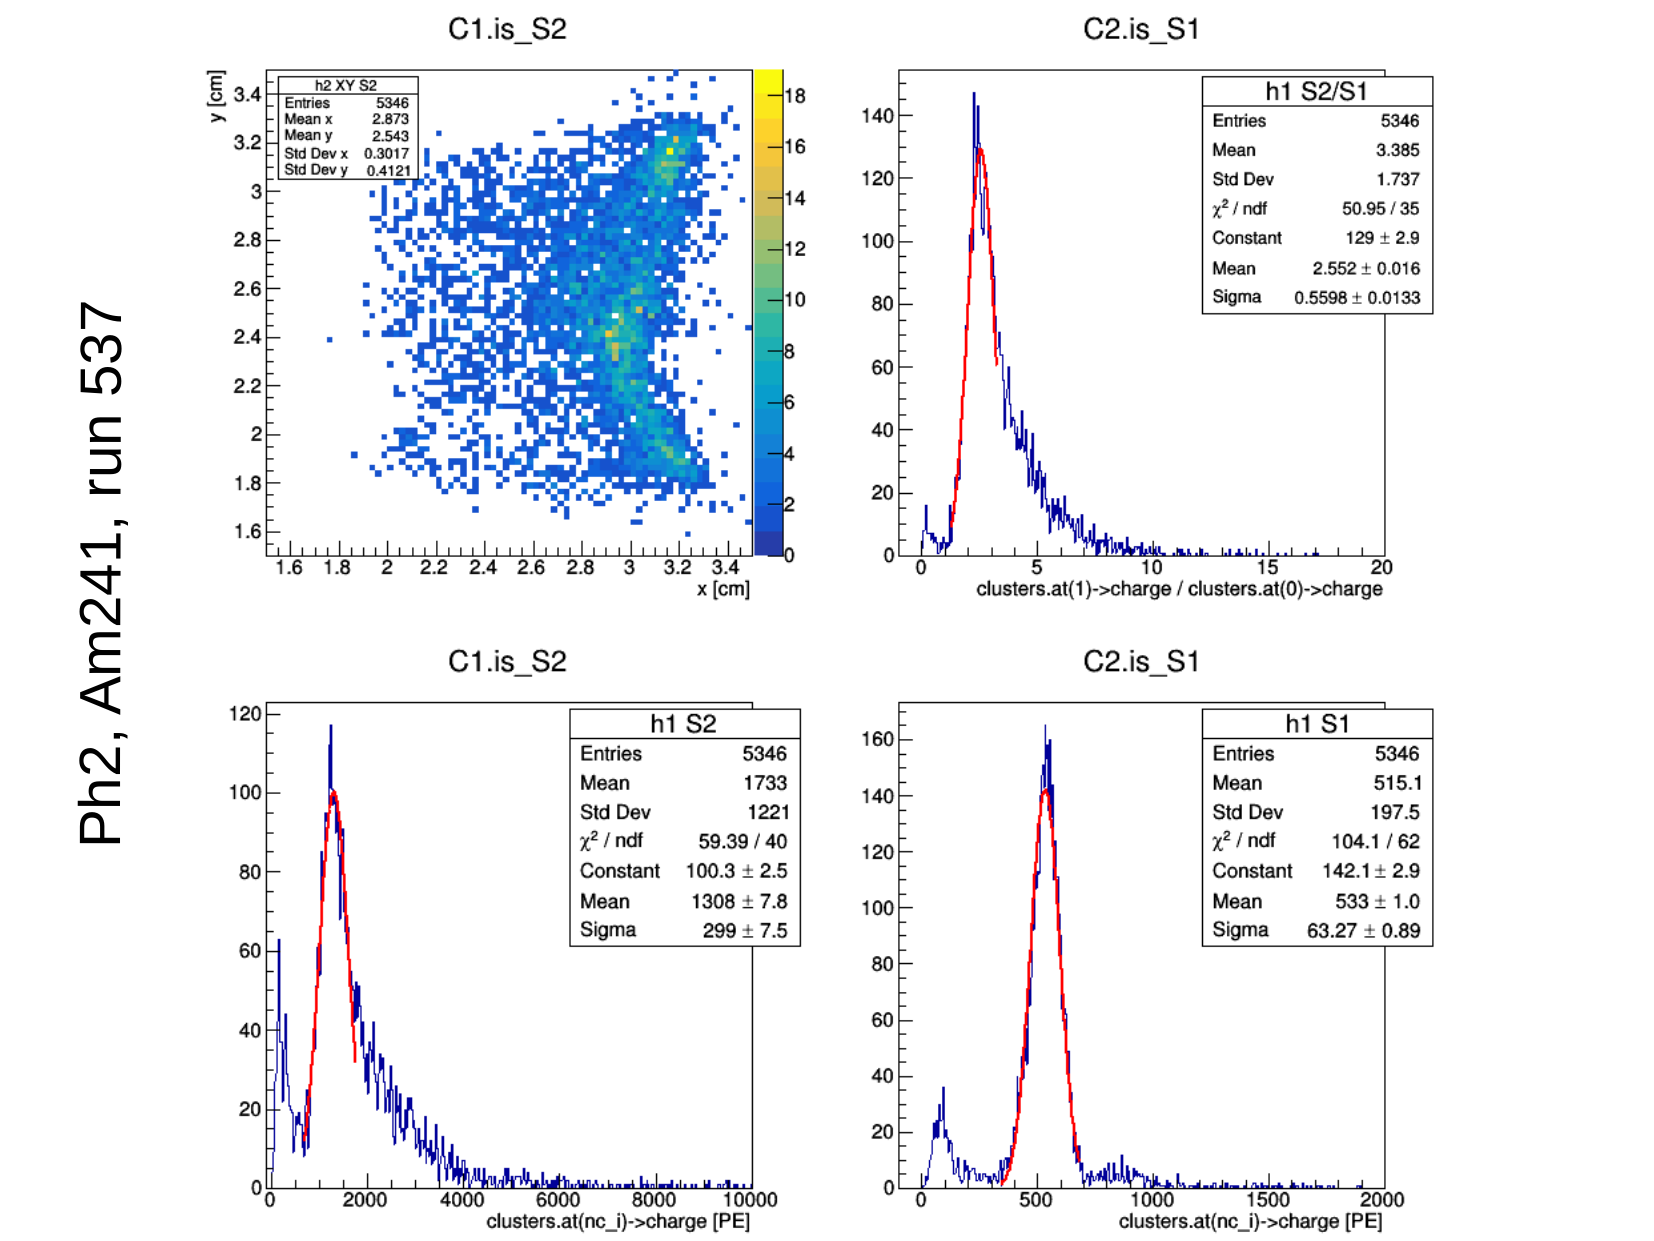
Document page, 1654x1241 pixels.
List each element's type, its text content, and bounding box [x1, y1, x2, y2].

text_box Ph2, Am241, run 537 [59, 233, 196, 916]
picture [202, 3, 1451, 1241]
